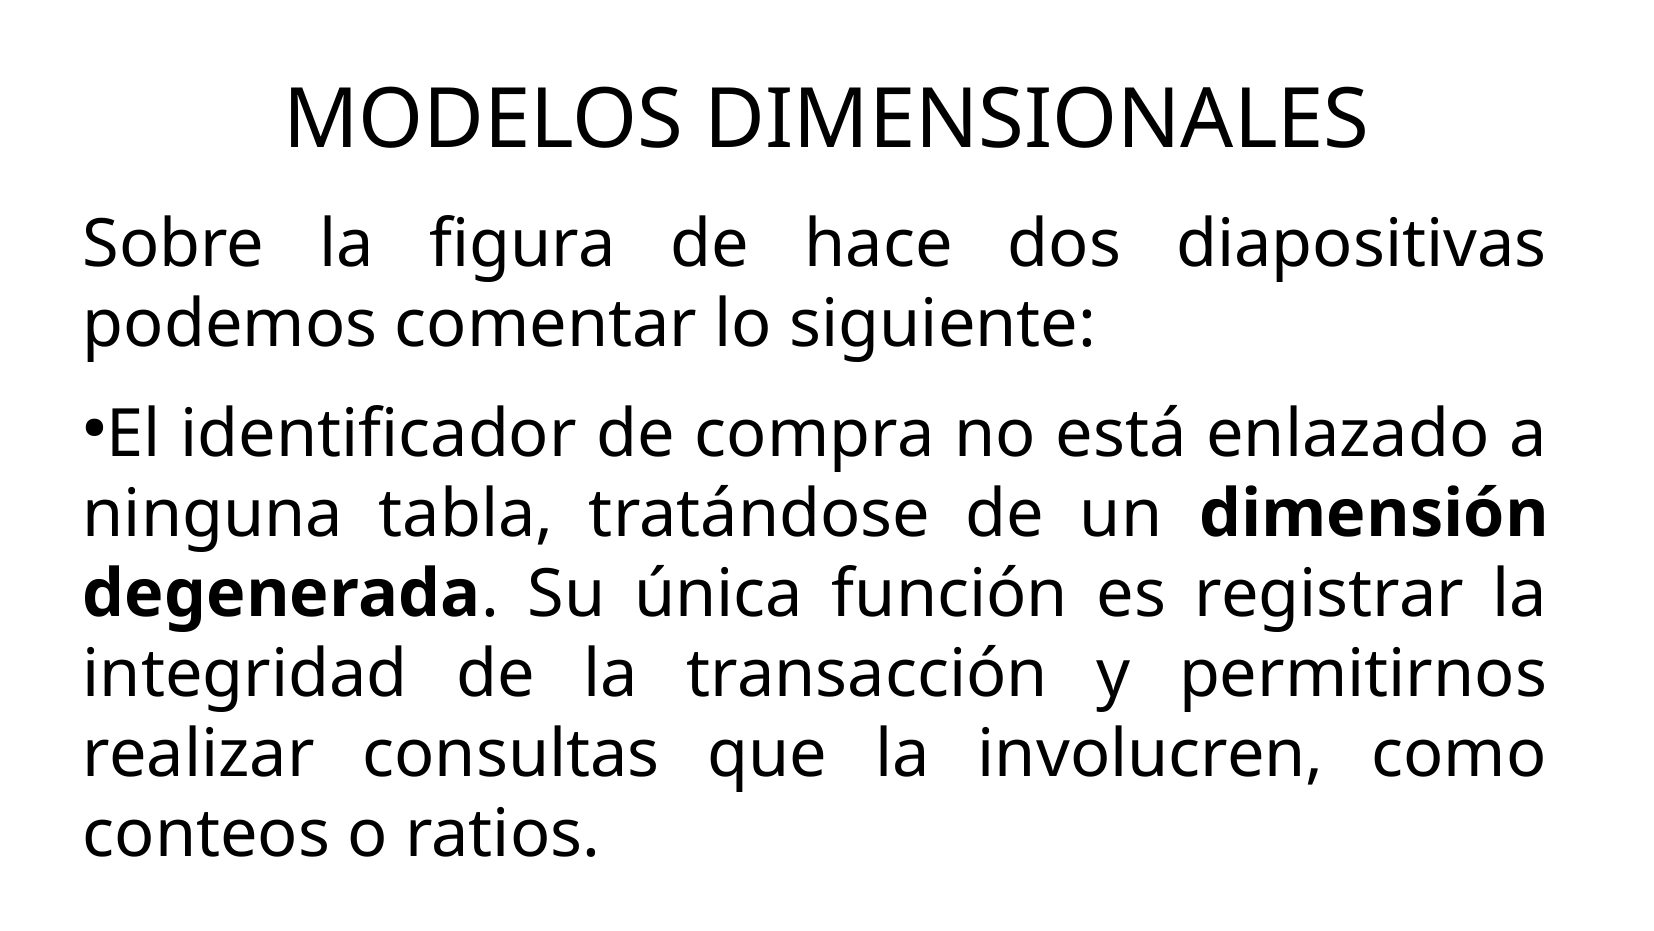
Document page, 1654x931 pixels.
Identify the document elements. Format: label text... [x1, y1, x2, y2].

list Sobre la figura de hace dos diapositivas podemos comentar lo siguiente: El identificador de compra no está enlazado a ninguna tabla, tratándose de un dimensión degenerada. Su única función es registrar la integridad de la transacción y permitirnos realizar consultas que la involucren, como conteos o ratios. [82, 199, 1571, 928]
title MODELOS DIMENSIONALES [82, 37, 1571, 193]
